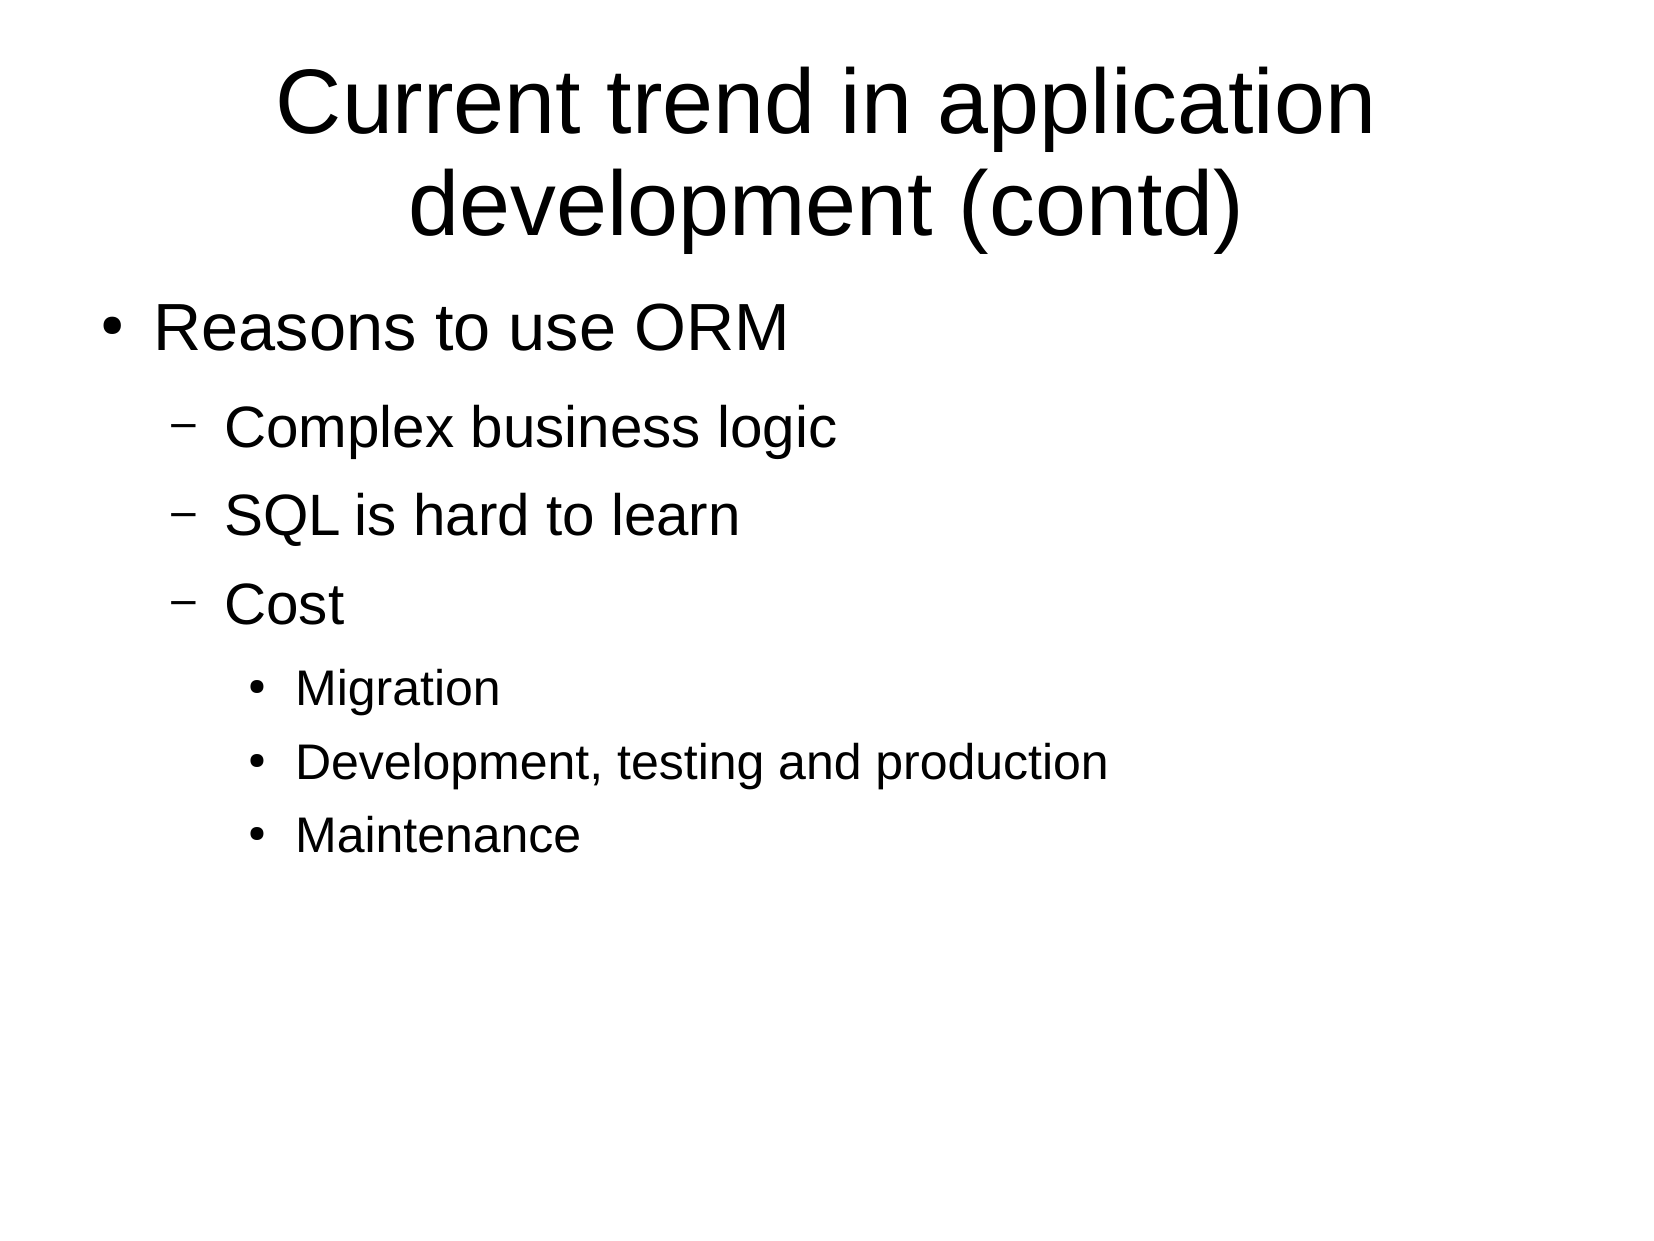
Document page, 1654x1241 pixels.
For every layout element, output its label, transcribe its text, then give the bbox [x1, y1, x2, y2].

title Current trend in application development (contd) [82, 49, 1571, 257]
list Reasons to use ORM Complex business logic SQL is hard to learn Cost Migration Development, testing and production Maintenance [82, 290, 1571, 1010]
